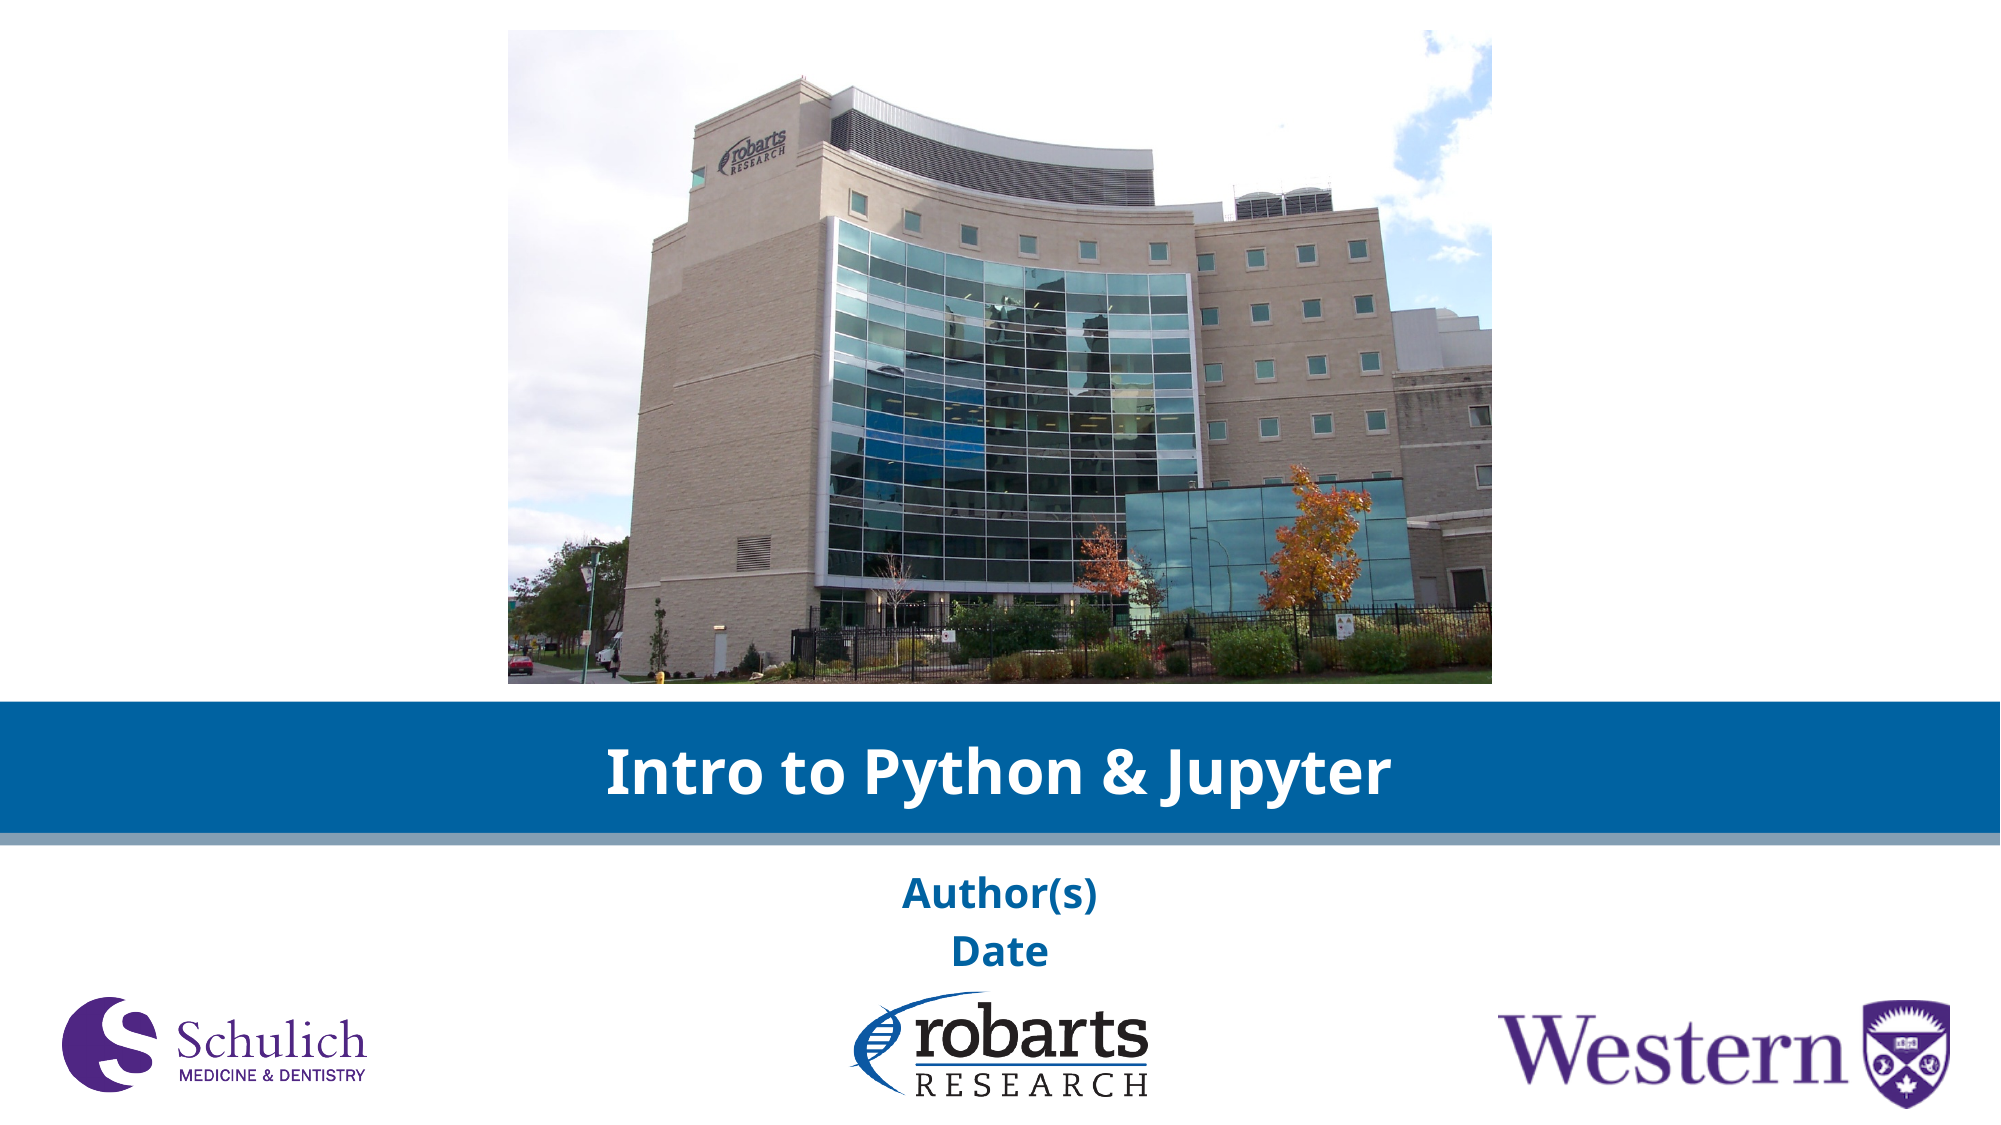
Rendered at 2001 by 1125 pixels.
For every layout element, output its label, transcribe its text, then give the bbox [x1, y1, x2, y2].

picture [50, 983, 376, 1109]
picture [1498, 1000, 1950, 1109]
title Intro to Python & Jupyter [50, 719, 1950, 820]
picture [508, 30, 1492, 684]
picture [845, 987, 1155, 1109]
subtitle Author(s) Date [517, 855, 1483, 987]
